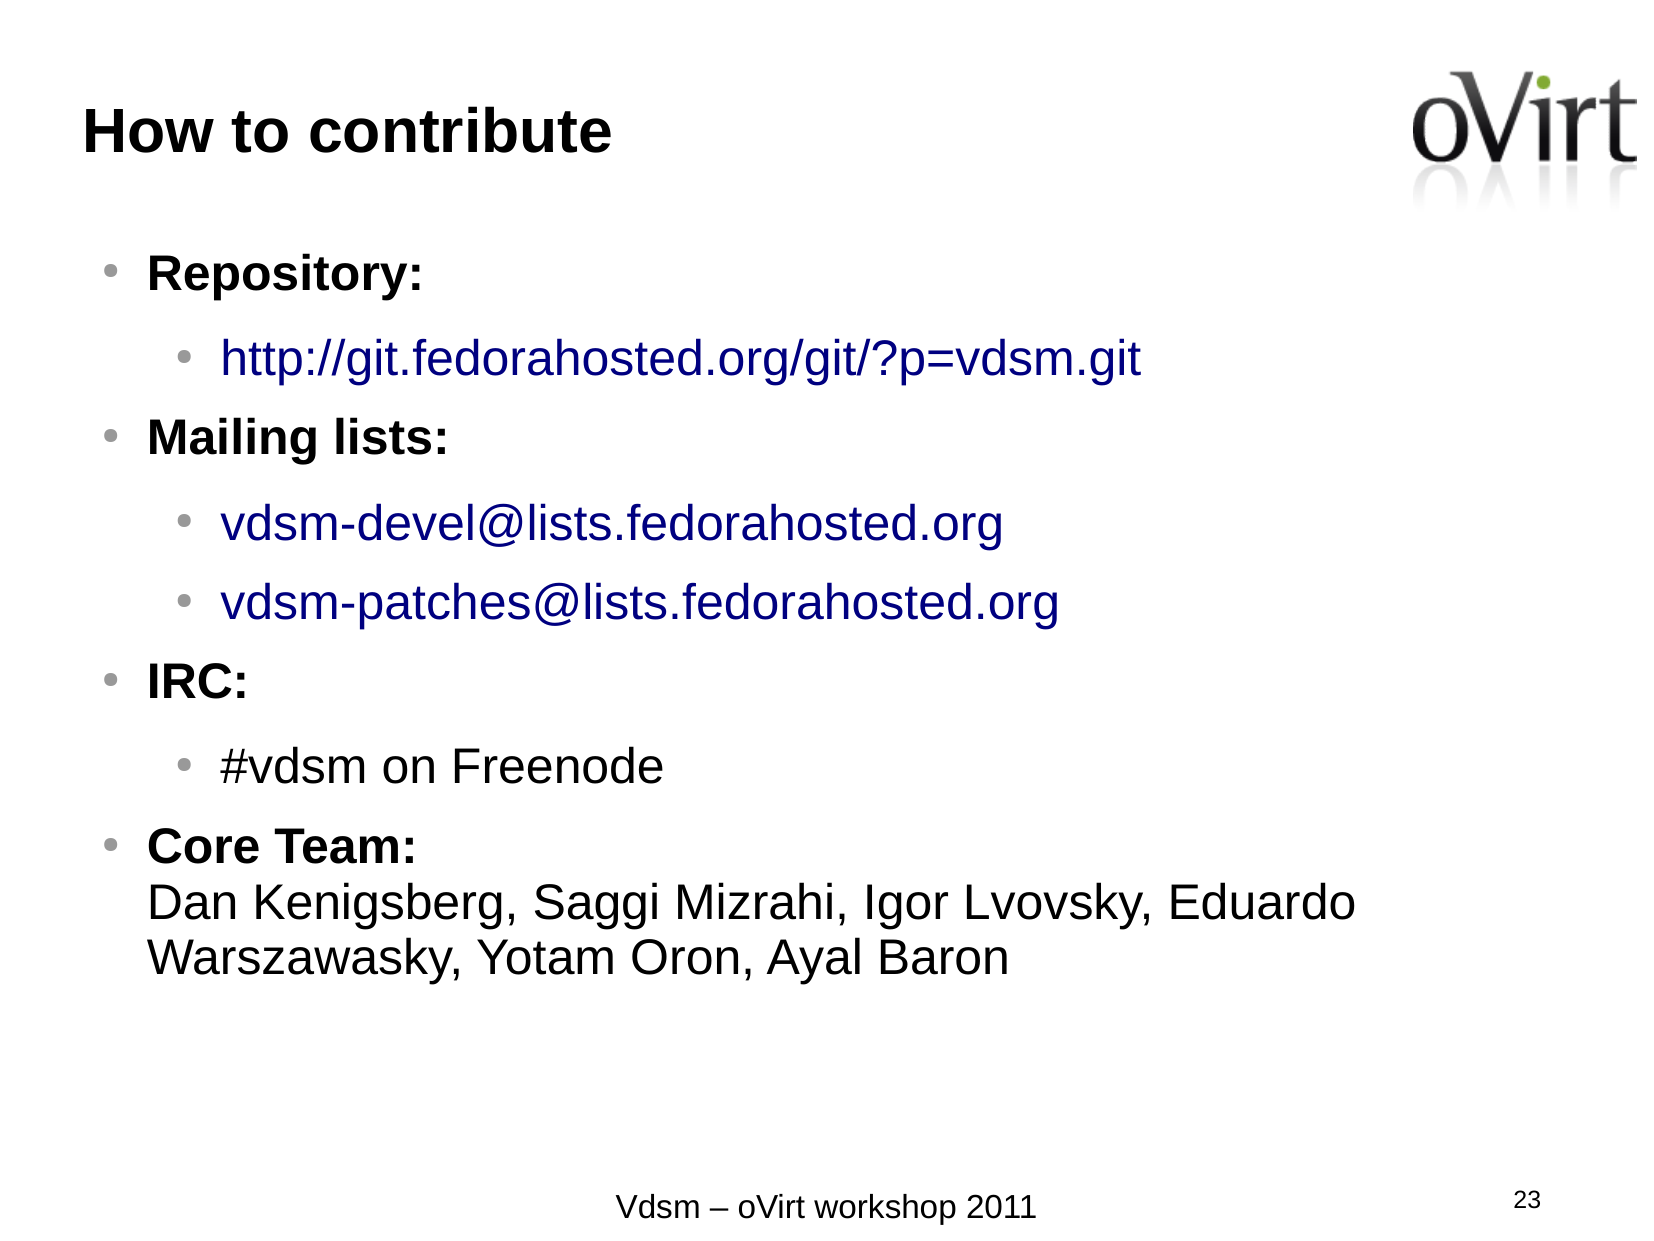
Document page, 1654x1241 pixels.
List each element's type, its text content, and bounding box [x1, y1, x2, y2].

list Repository: http://git.fedorahosted.org/git/?p=vdsm.git Mailing lists: vdsm-devel@lists.fedorahosted.org vdsm-patches@lists.fedorahosted.org IRC: #vdsm on Freenode Core Team: Dan Kenigsberg, Saggi Mizrahi, Igor Lvovsky, Eduardo Warszawasky, Yotam Oron, Ayal Baron [86, 244, 1576, 1071]
title How to contribute [82, 37, 1571, 226]
picture [1571, 63, 1637, 212]
